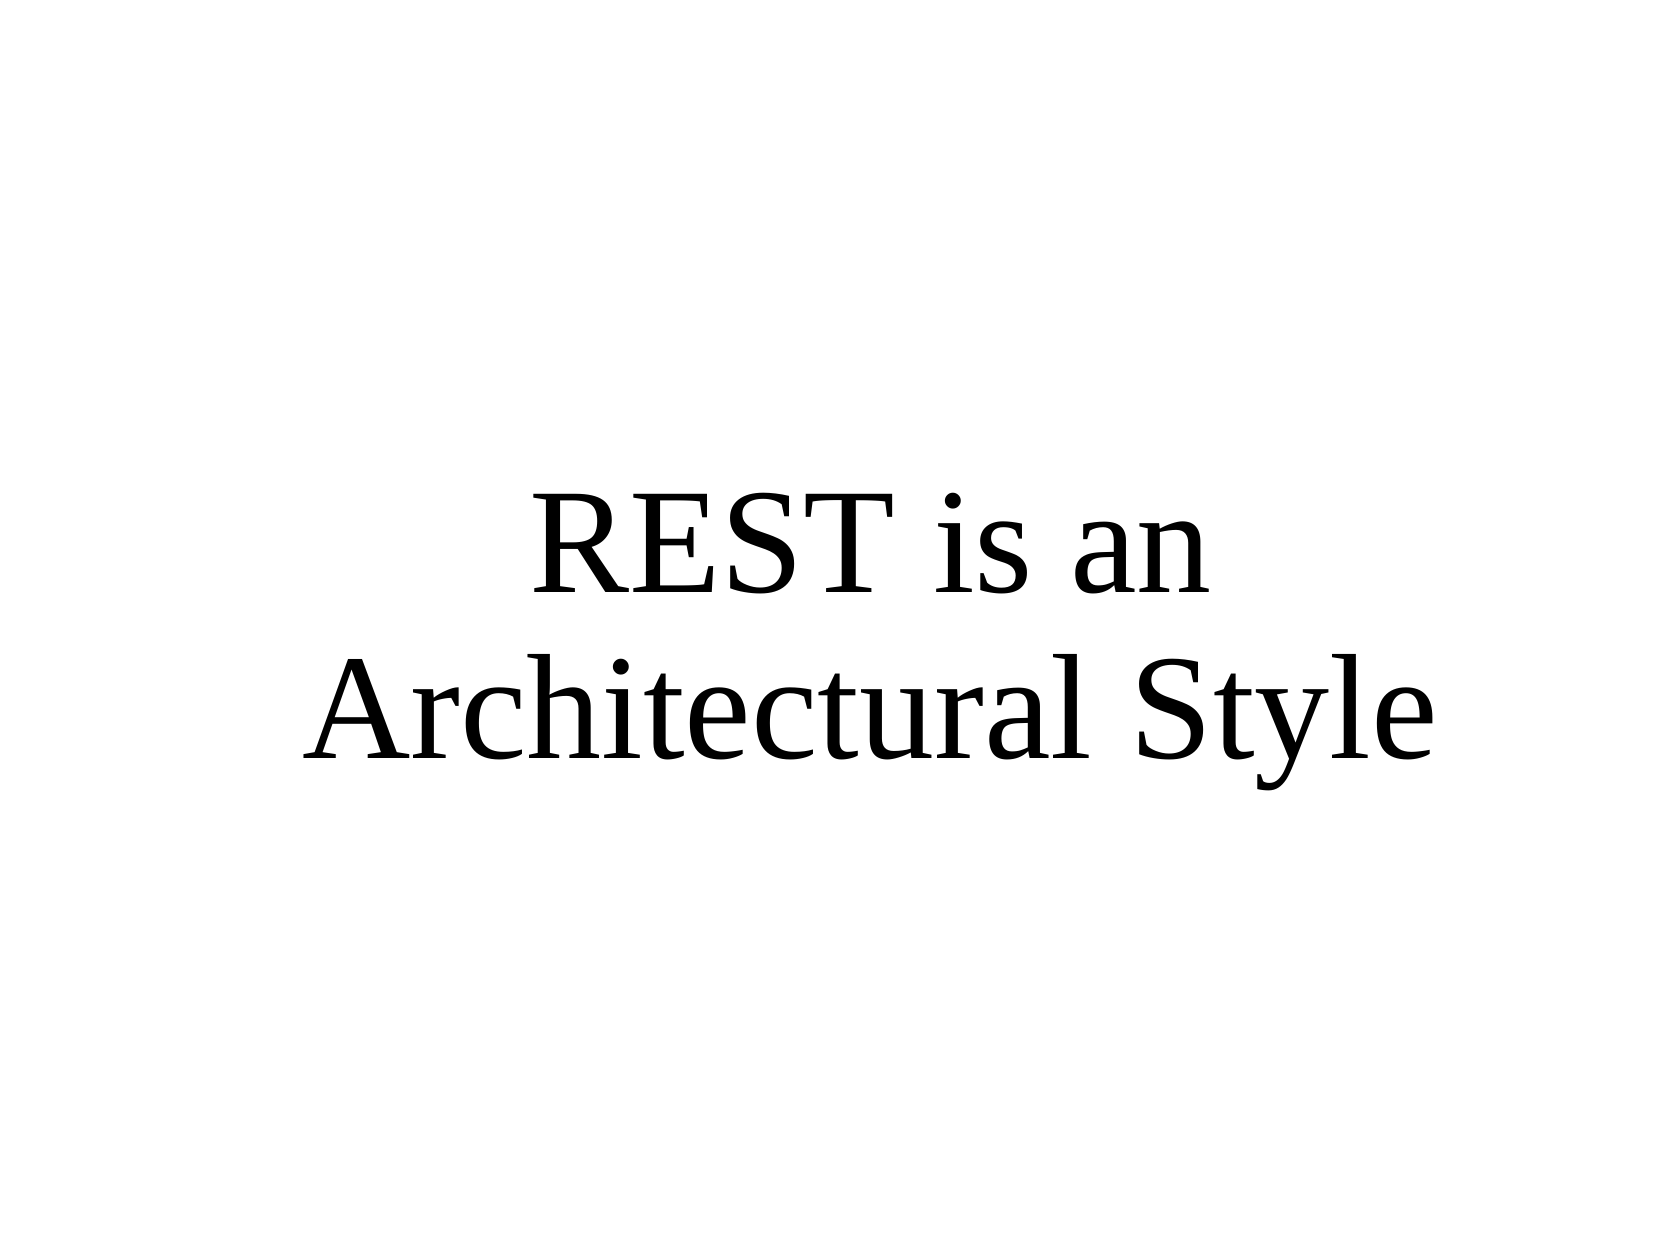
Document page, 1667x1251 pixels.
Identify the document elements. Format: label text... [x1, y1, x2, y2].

subtitle REST is an Architectural Style [124, 257, 1542, 993]
